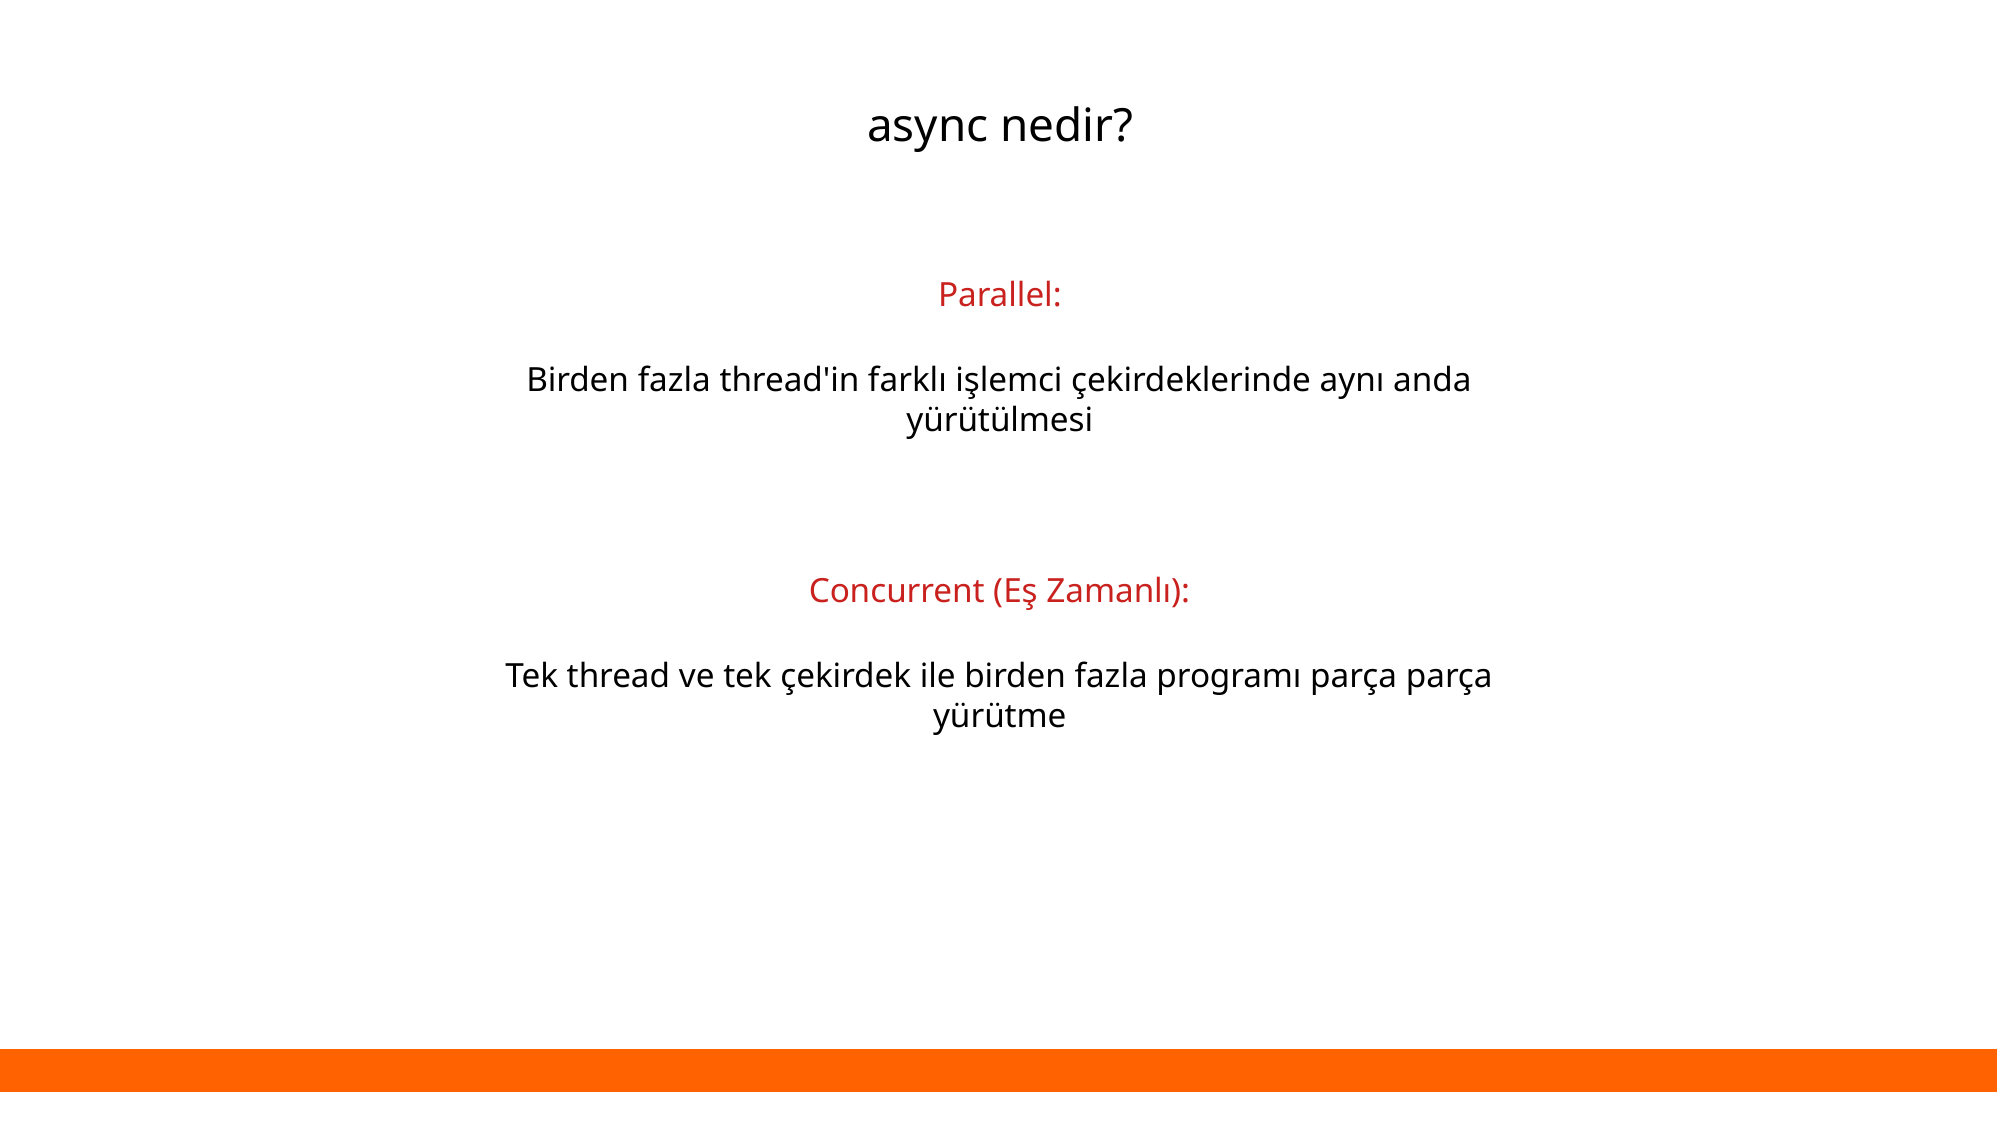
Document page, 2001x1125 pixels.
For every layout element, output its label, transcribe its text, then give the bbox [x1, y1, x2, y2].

text_box Parallel: Birden fazla thread'in farklı işlemci çekirdeklerinde aynı anda yürütülmesi Concurrent (Eş Zamanlı): Tek thread ve tek çekirdek ile birden fazla programı parça parça yürütme [483, 265, 1517, 641]
text_box async nedir? [483, 88, 1517, 148]
text_box [0, 1049, 1997, 1092]
